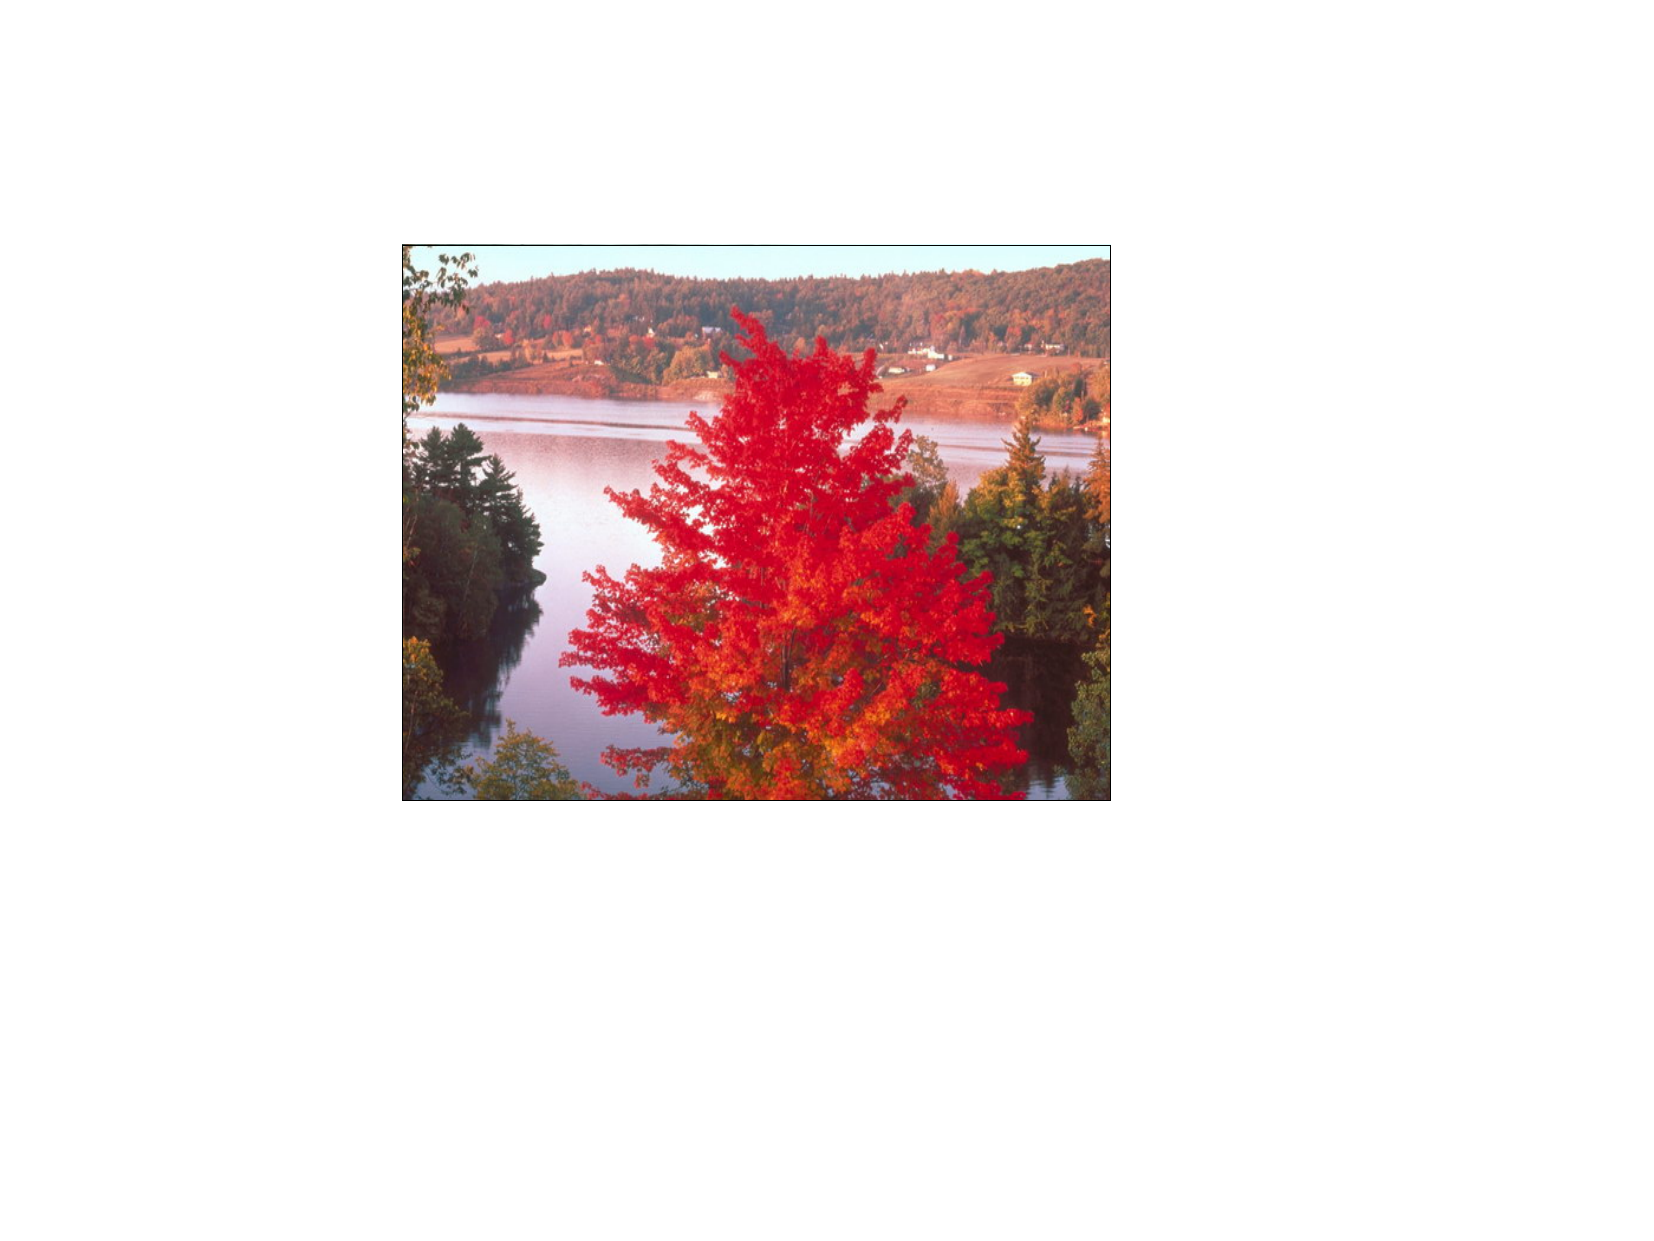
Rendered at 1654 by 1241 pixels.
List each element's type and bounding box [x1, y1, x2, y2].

picture [402, 244, 1111, 801]
